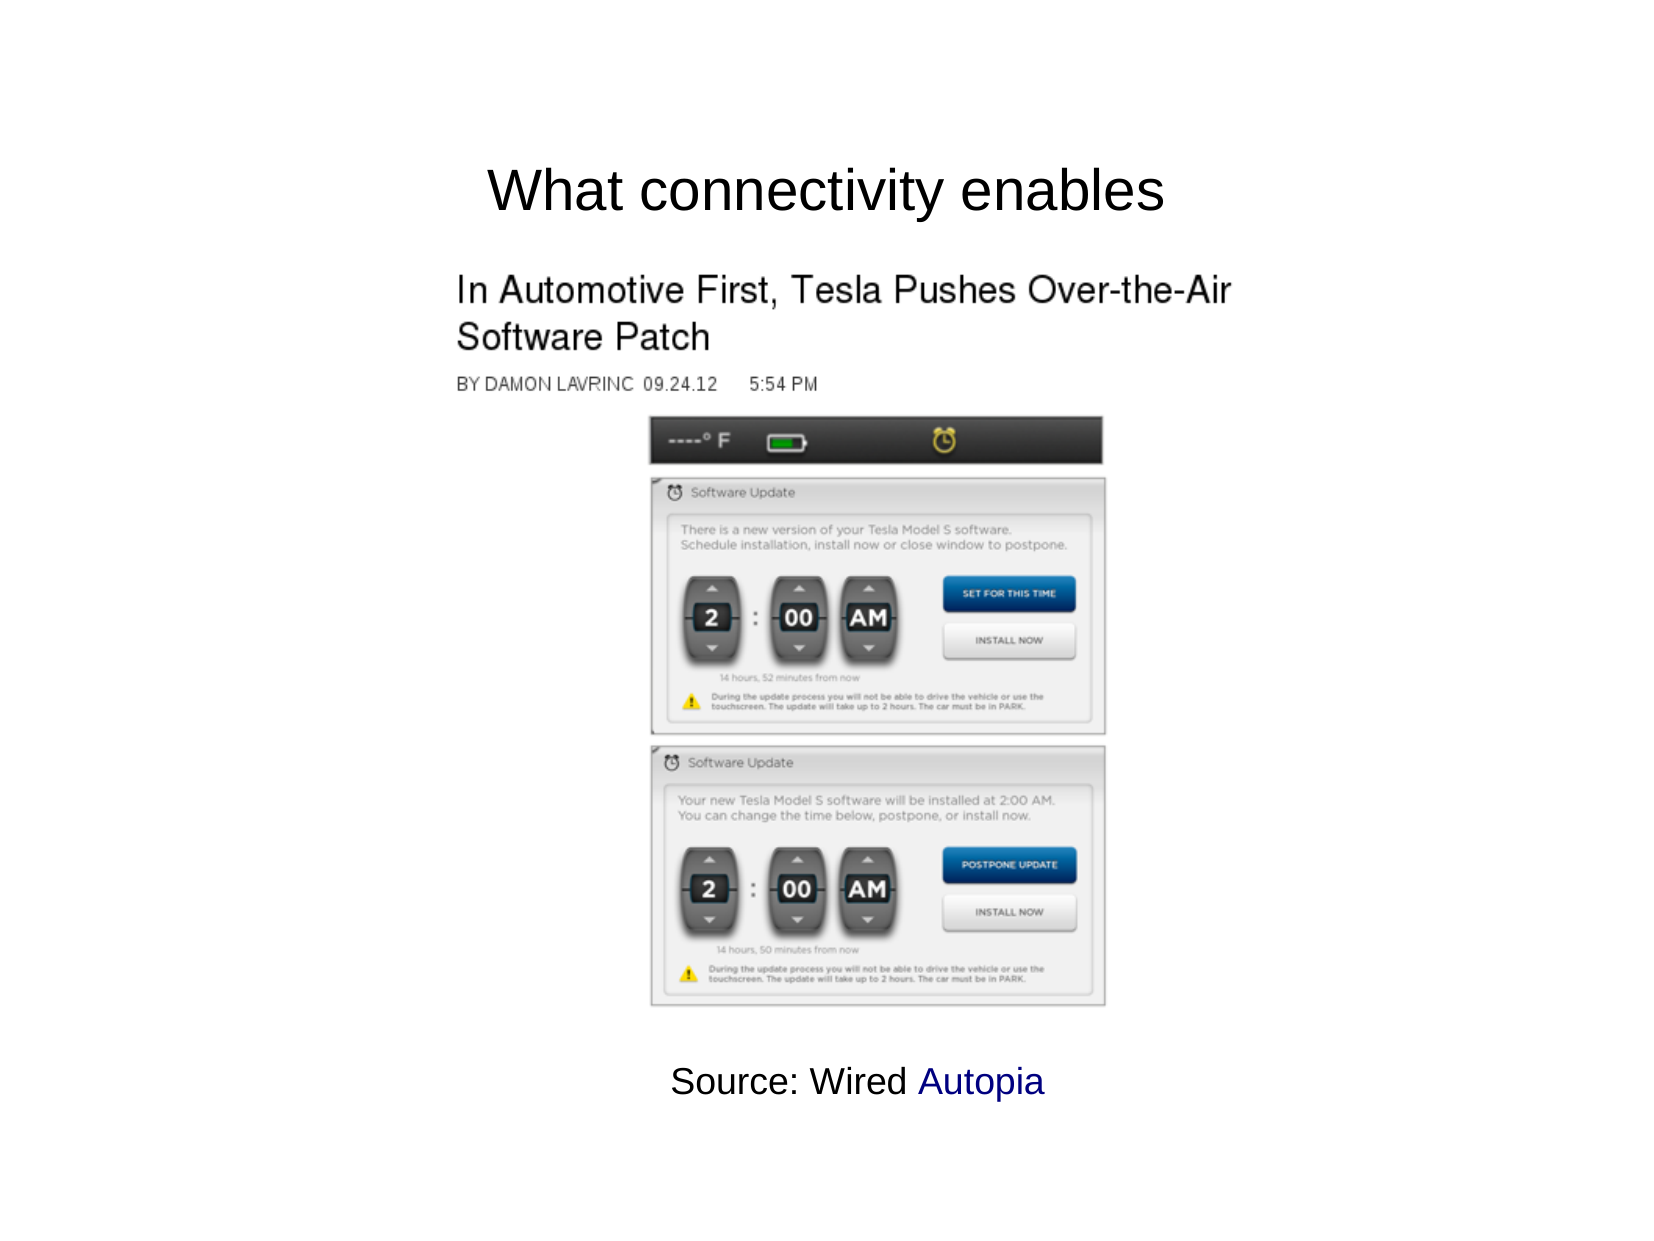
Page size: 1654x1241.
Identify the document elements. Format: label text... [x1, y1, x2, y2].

text_box Source: Wired Autopia [655, 1053, 1060, 1111]
text_box What connectivity enables [472, 150, 1181, 230]
picture [430, 250, 1261, 1009]
